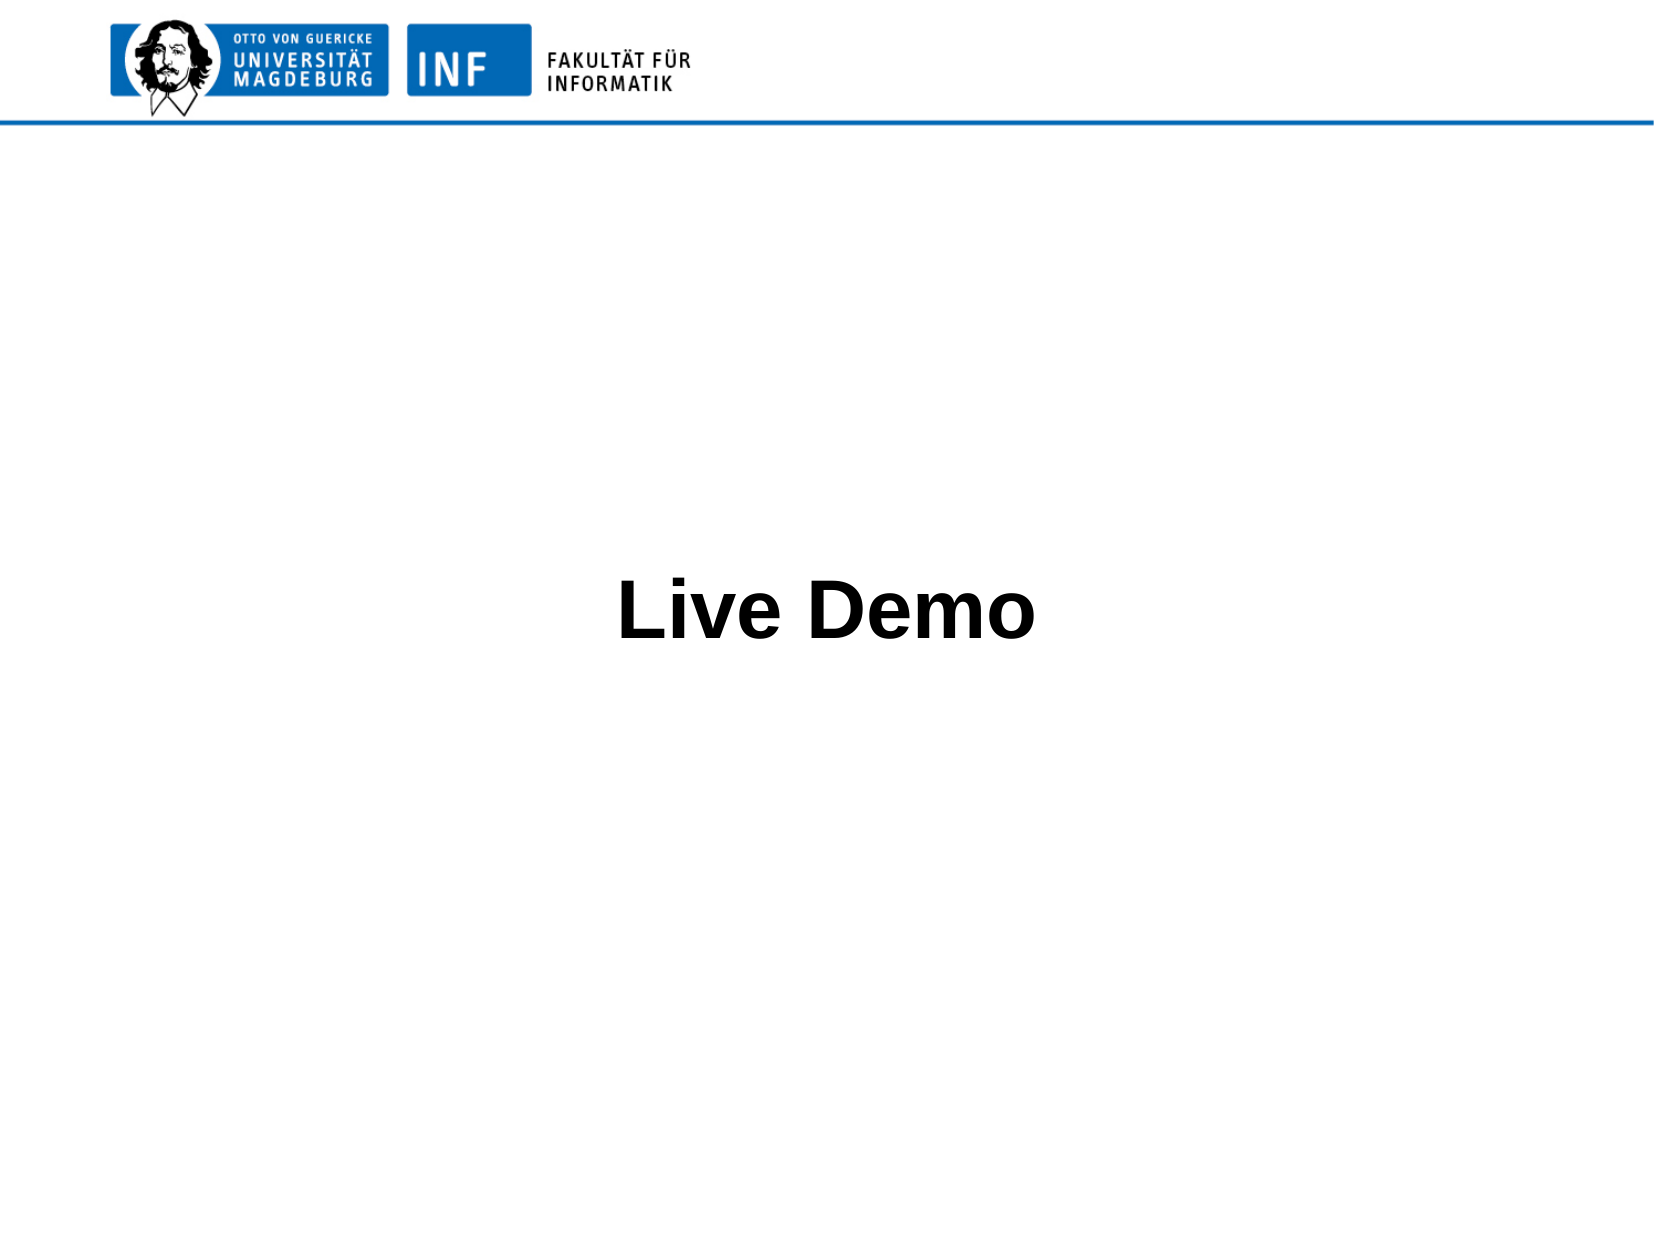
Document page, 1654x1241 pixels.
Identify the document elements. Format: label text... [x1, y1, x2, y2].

subtitle Live Demo [82, 129, 1571, 1090]
picture [0, 0, 1654, 1241]
